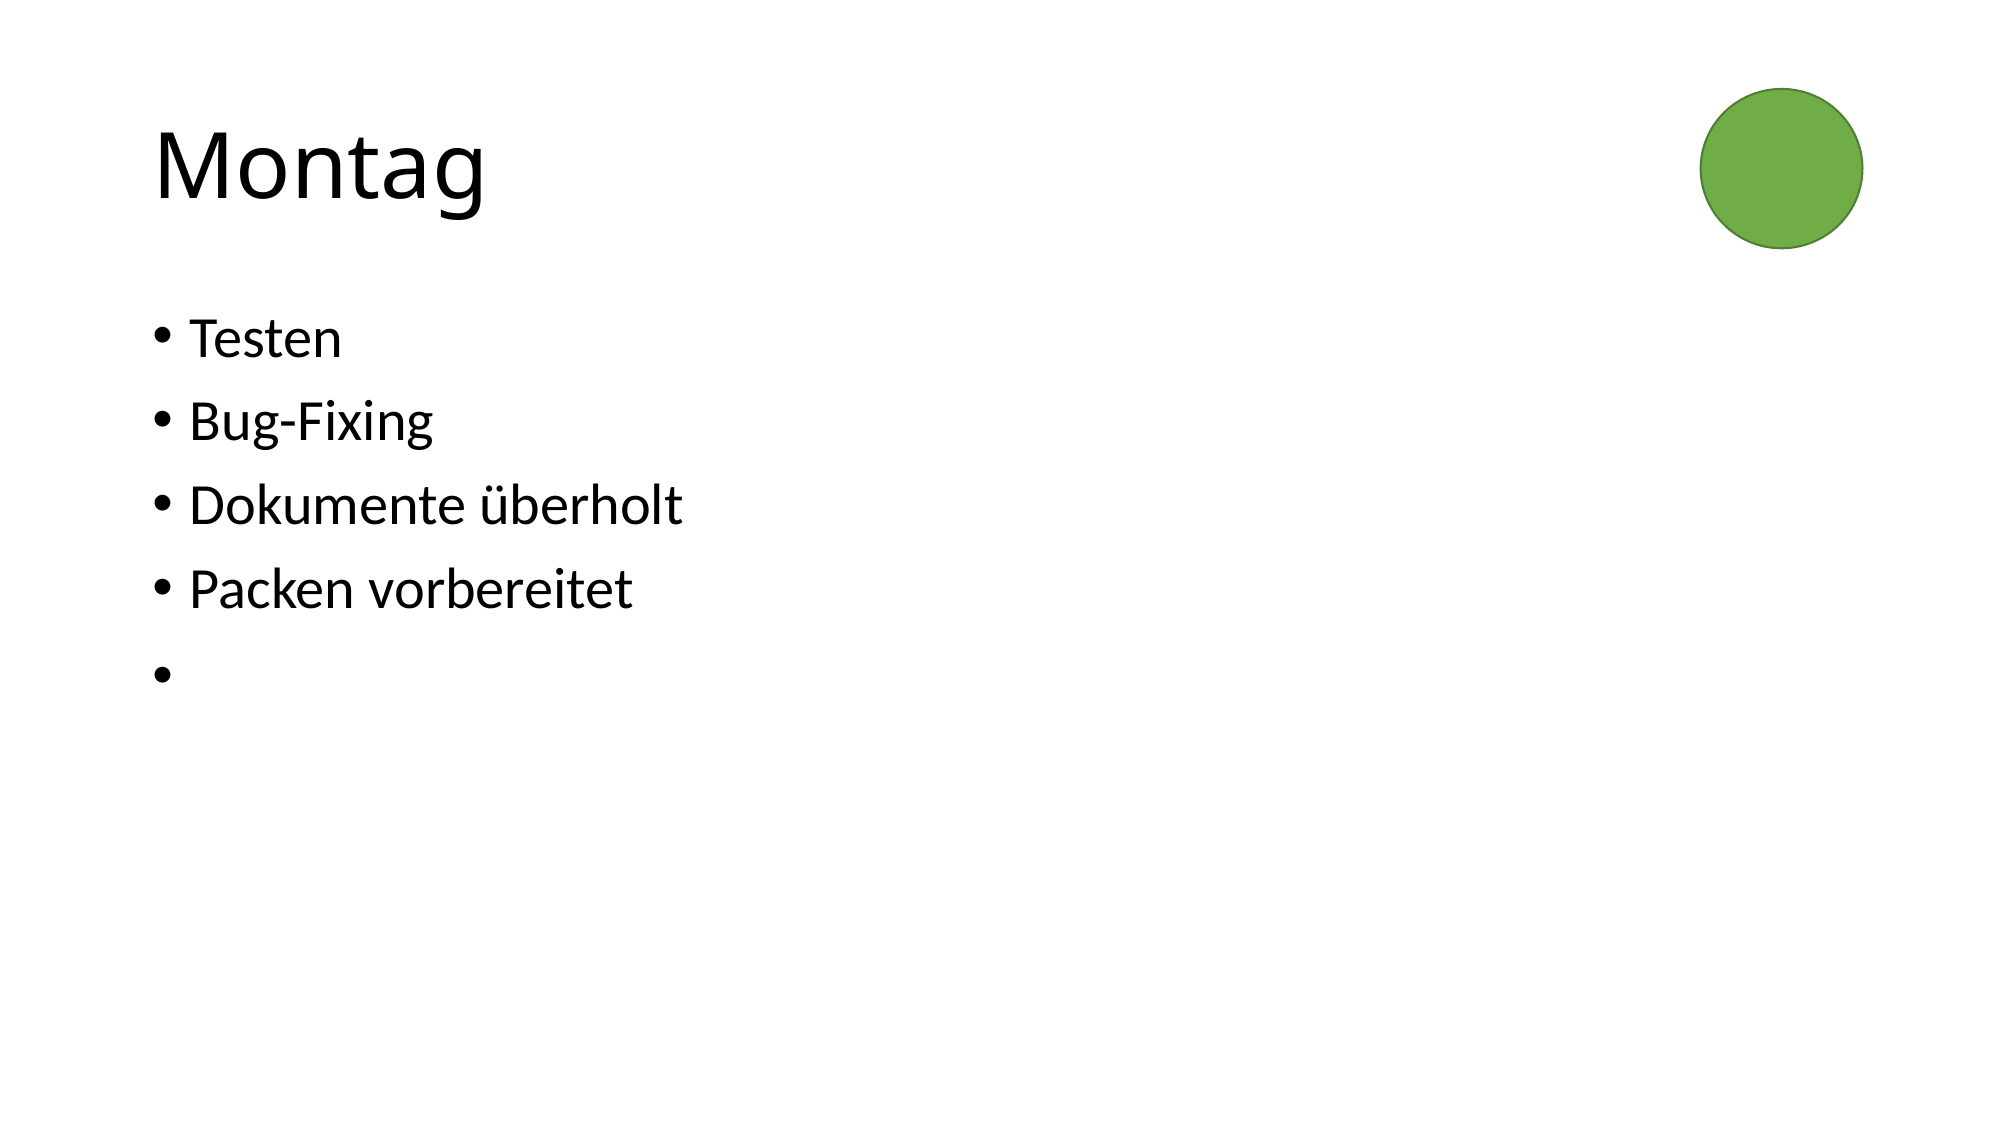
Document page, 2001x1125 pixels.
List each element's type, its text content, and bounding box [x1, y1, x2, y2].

title Montag [137, 59, 1863, 278]
list Testen Bug-Fixing Dokumente überholt Packen vorbereitet [137, 299, 1863, 1014]
text_box [1700, 88, 1863, 249]
